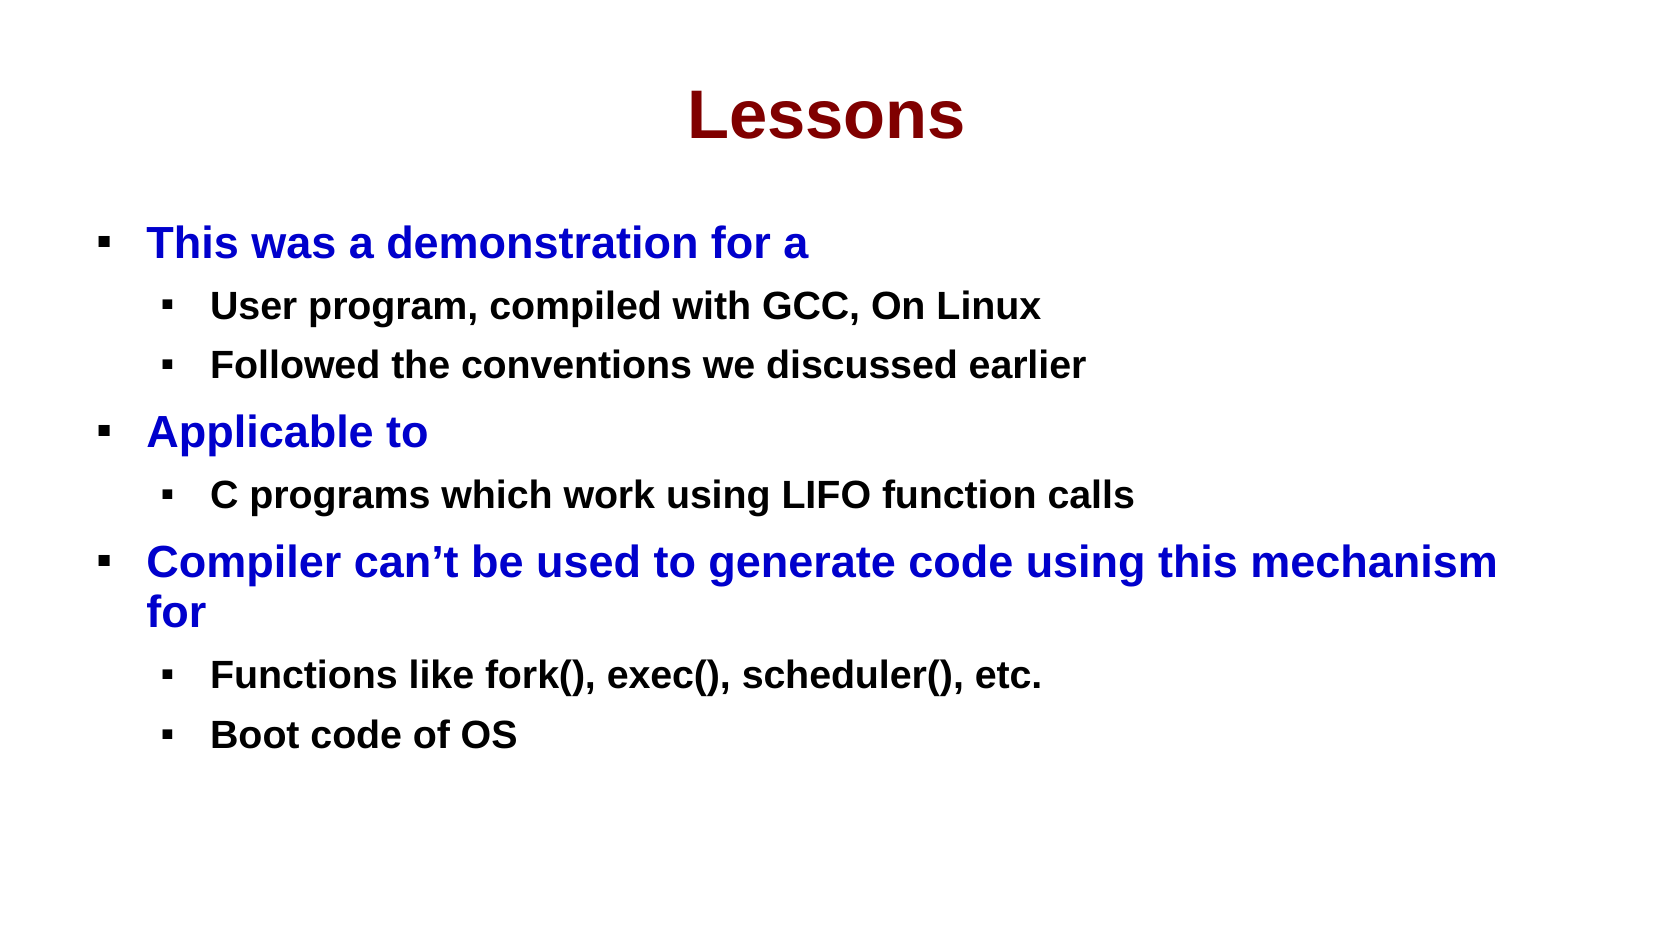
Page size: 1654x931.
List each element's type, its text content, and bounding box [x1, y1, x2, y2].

list This was a demonstration for a User program, compiled with GCC, On Linux Followed the conventions we discussed earlier Applicable to C programs which work using LIFO function calls Compiler can’t be used to generate code using this mechanism for Functions like fork(), exec(), scheduler(), etc. Boot code of OS [82, 217, 1571, 758]
title Lessons [82, 37, 1571, 193]
